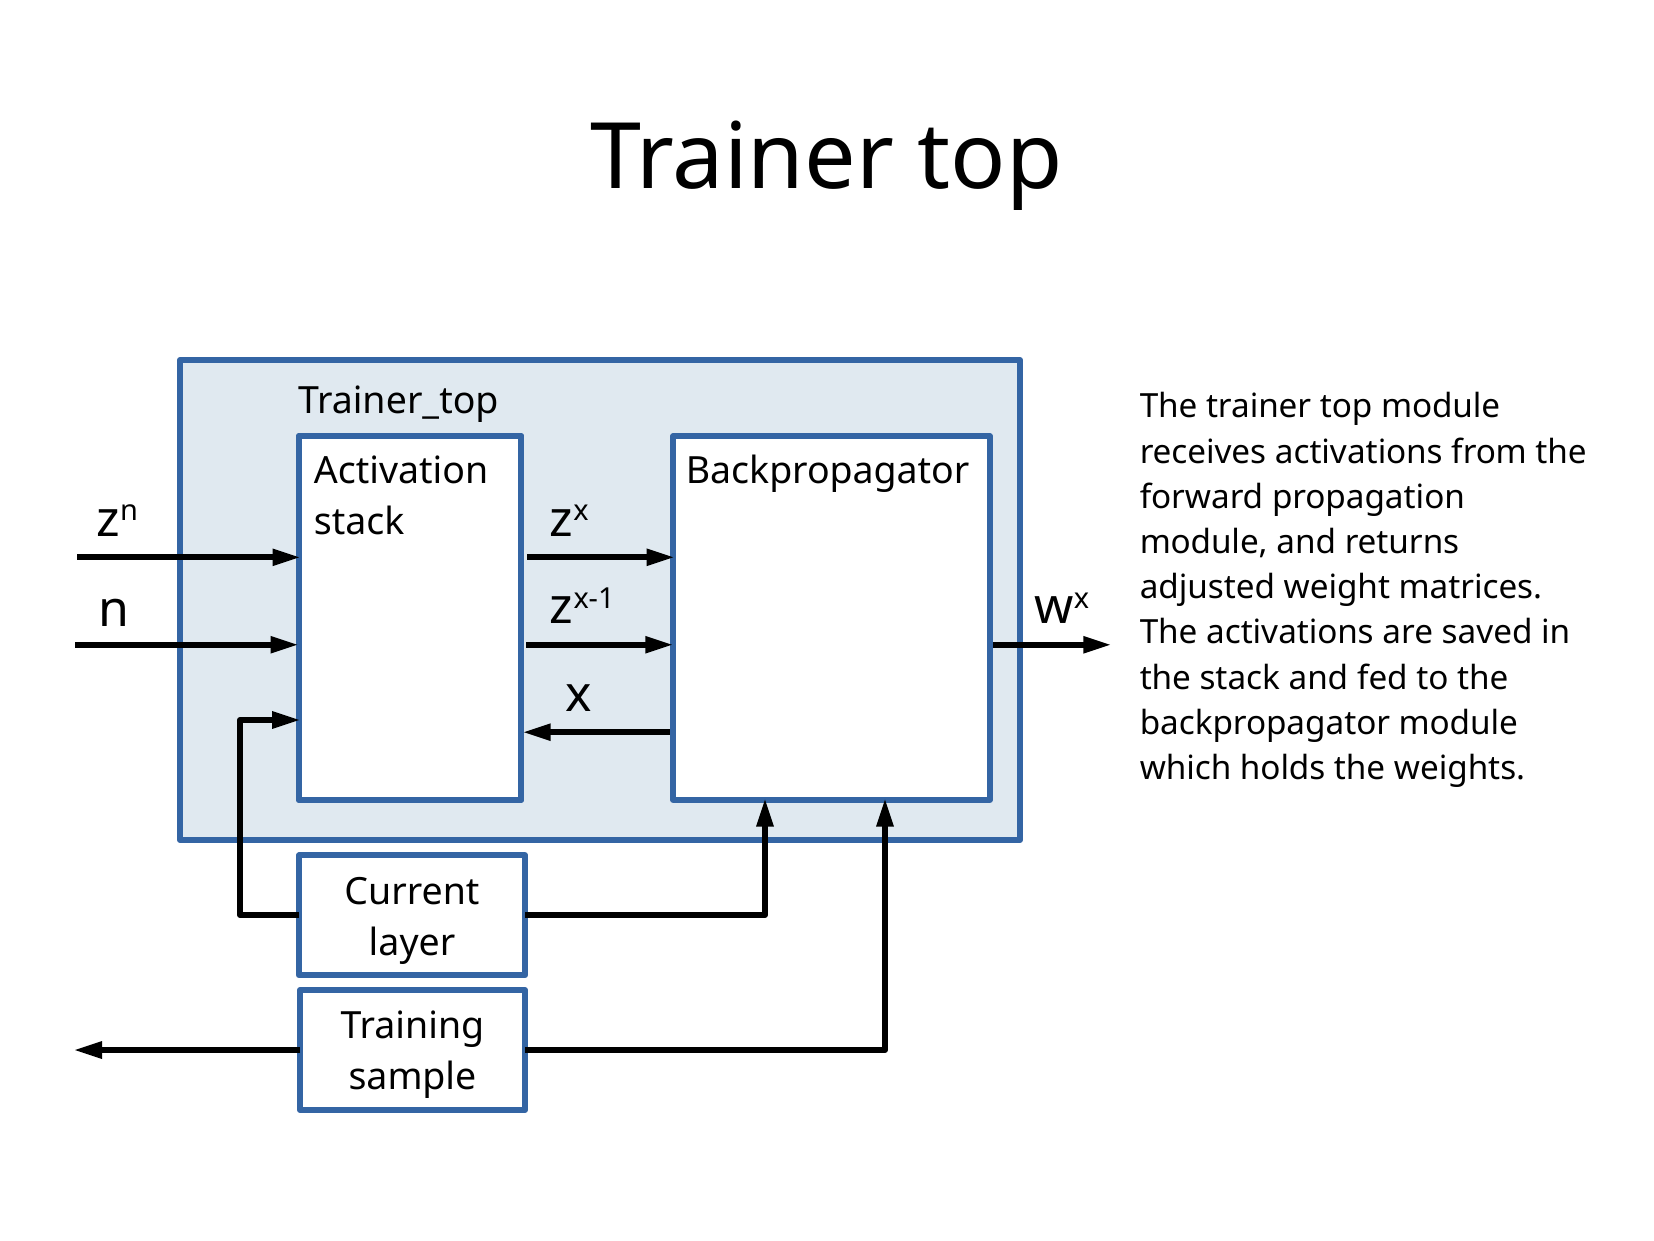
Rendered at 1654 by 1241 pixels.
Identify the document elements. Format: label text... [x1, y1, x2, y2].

text_box zn [81, 475, 178, 595]
text_box Backpropagator [671, 436, 1084, 531]
text_box x [551, 683, 627, 770]
text_box Current layer [299, 855, 526, 976]
text_box zx [535, 475, 629, 563]
text_box n [83, 565, 165, 685]
text_box Activation stack [299, 436, 519, 562]
text_box wx [1020, 563, 1125, 683]
text_box [180, 360, 1021, 841]
text_box Trainer_top [283, 365, 601, 461]
text_box zx-1 [535, 563, 632, 683]
text_box The trainer top module receives activations from the forward propagation module, and returns adjusted weight matrices. The activations are saved in the stack and fed to the backpropagator module which holds the weights. [1125, 375, 1606, 831]
text_box Training sample [300, 990, 526, 1111]
title Trainer top [82, 49, 1571, 257]
